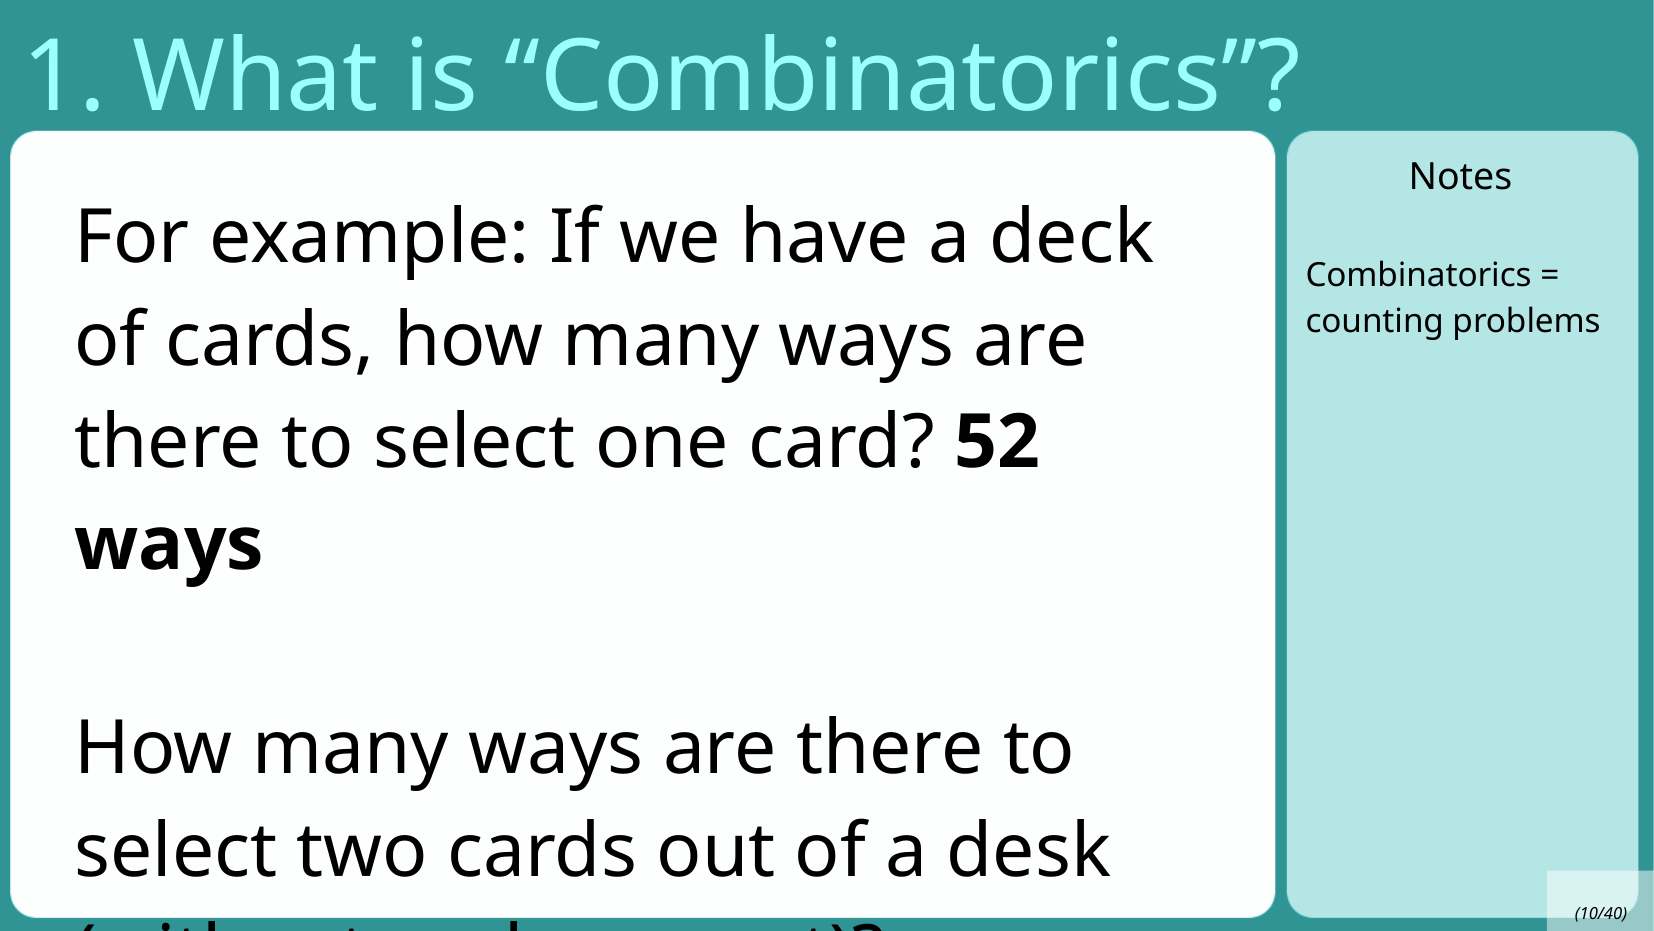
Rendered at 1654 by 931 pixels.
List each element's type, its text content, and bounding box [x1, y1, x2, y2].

text_box (<number>/40) [1546, 877, 1654, 931]
text_box For example: If we have a deck of cards, how many ways are there to select one card? 52 ways How many ways are there to select two cards out of a desk (without replacement)? 52 x 51 ways = 2,652 [74, 182, 1244, 857]
text_box Notes Combinatorics = counting problems [1290, 141, 1631, 316]
title 1. What is “Combinatorics”? [22, 13, 1511, 130]
picture [0, 0, 1654, 931]
